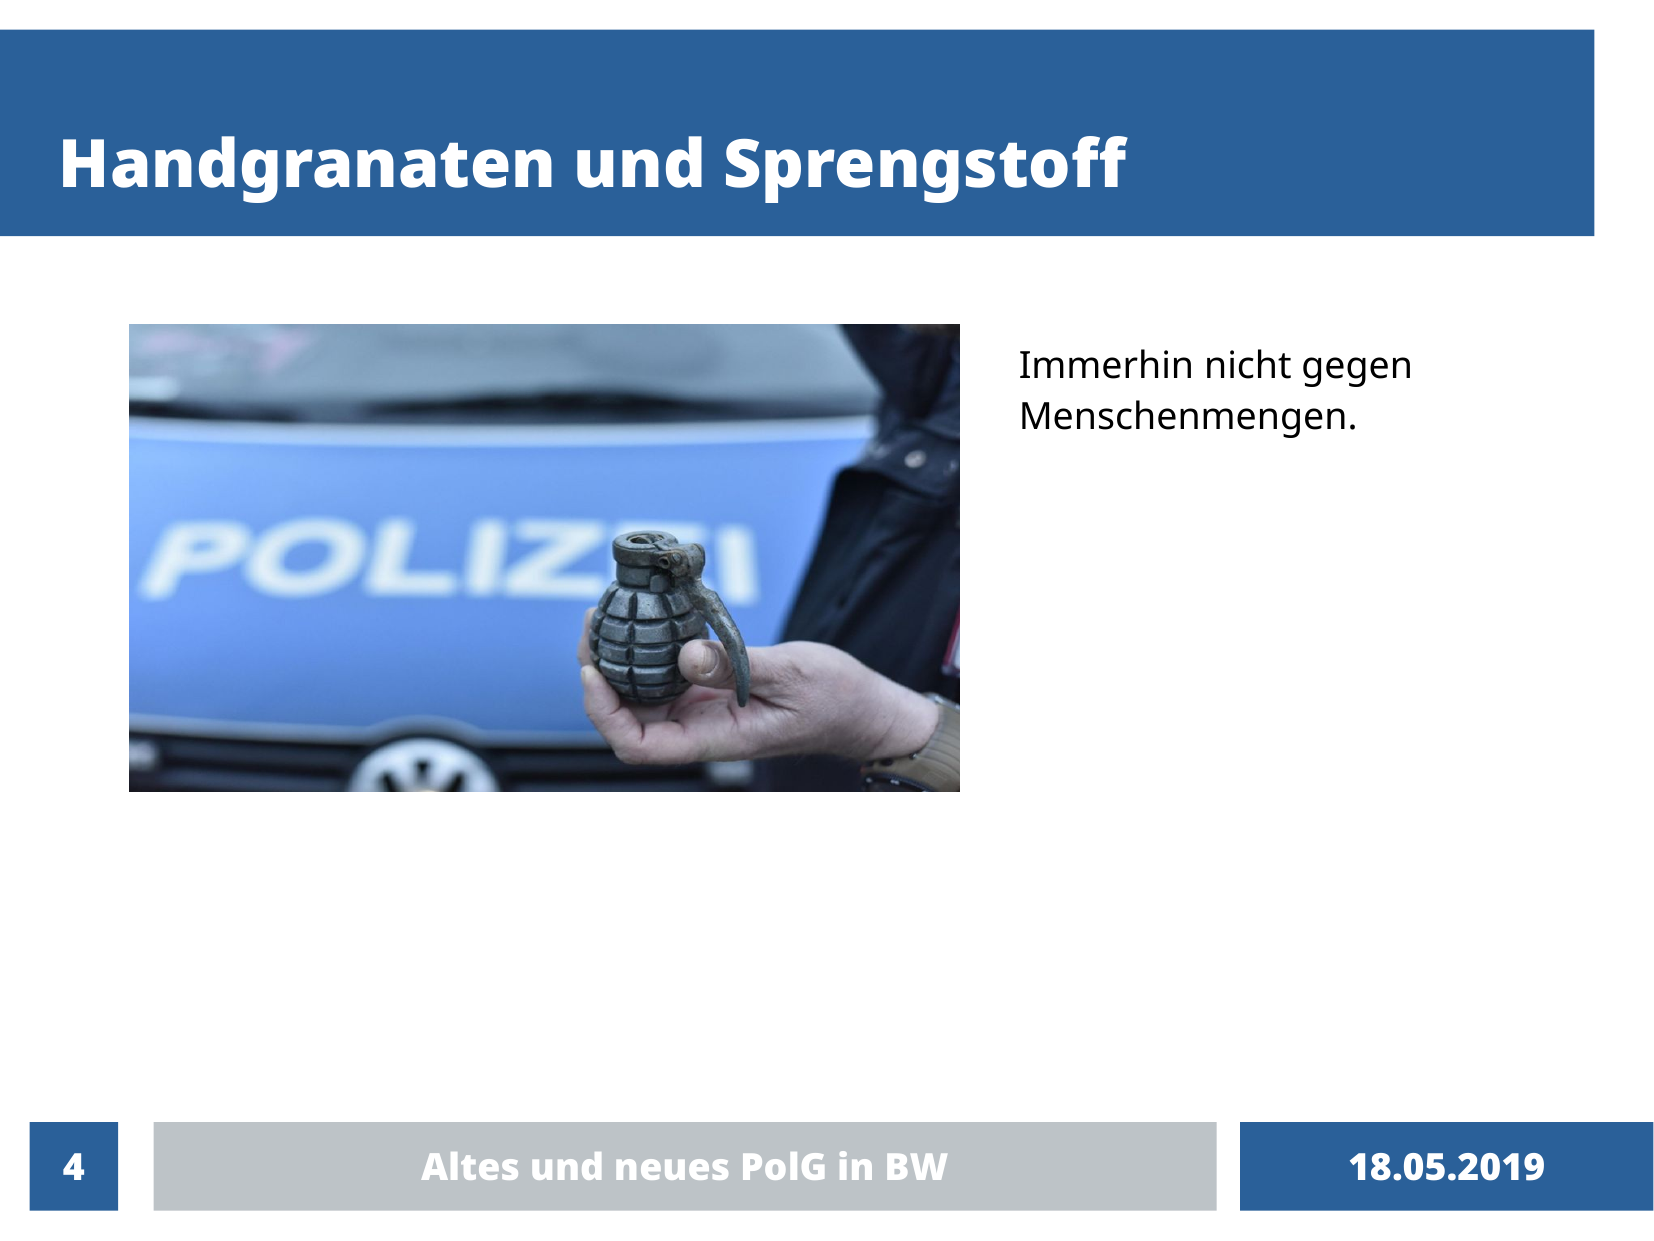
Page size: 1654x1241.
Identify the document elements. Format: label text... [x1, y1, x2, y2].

picture [129, 324, 960, 792]
title Handgranaten und Sprengstoff [59, 59, 1595, 207]
text_box Immerhin nicht gegen Menschenmengen. [1003, 330, 1630, 607]
